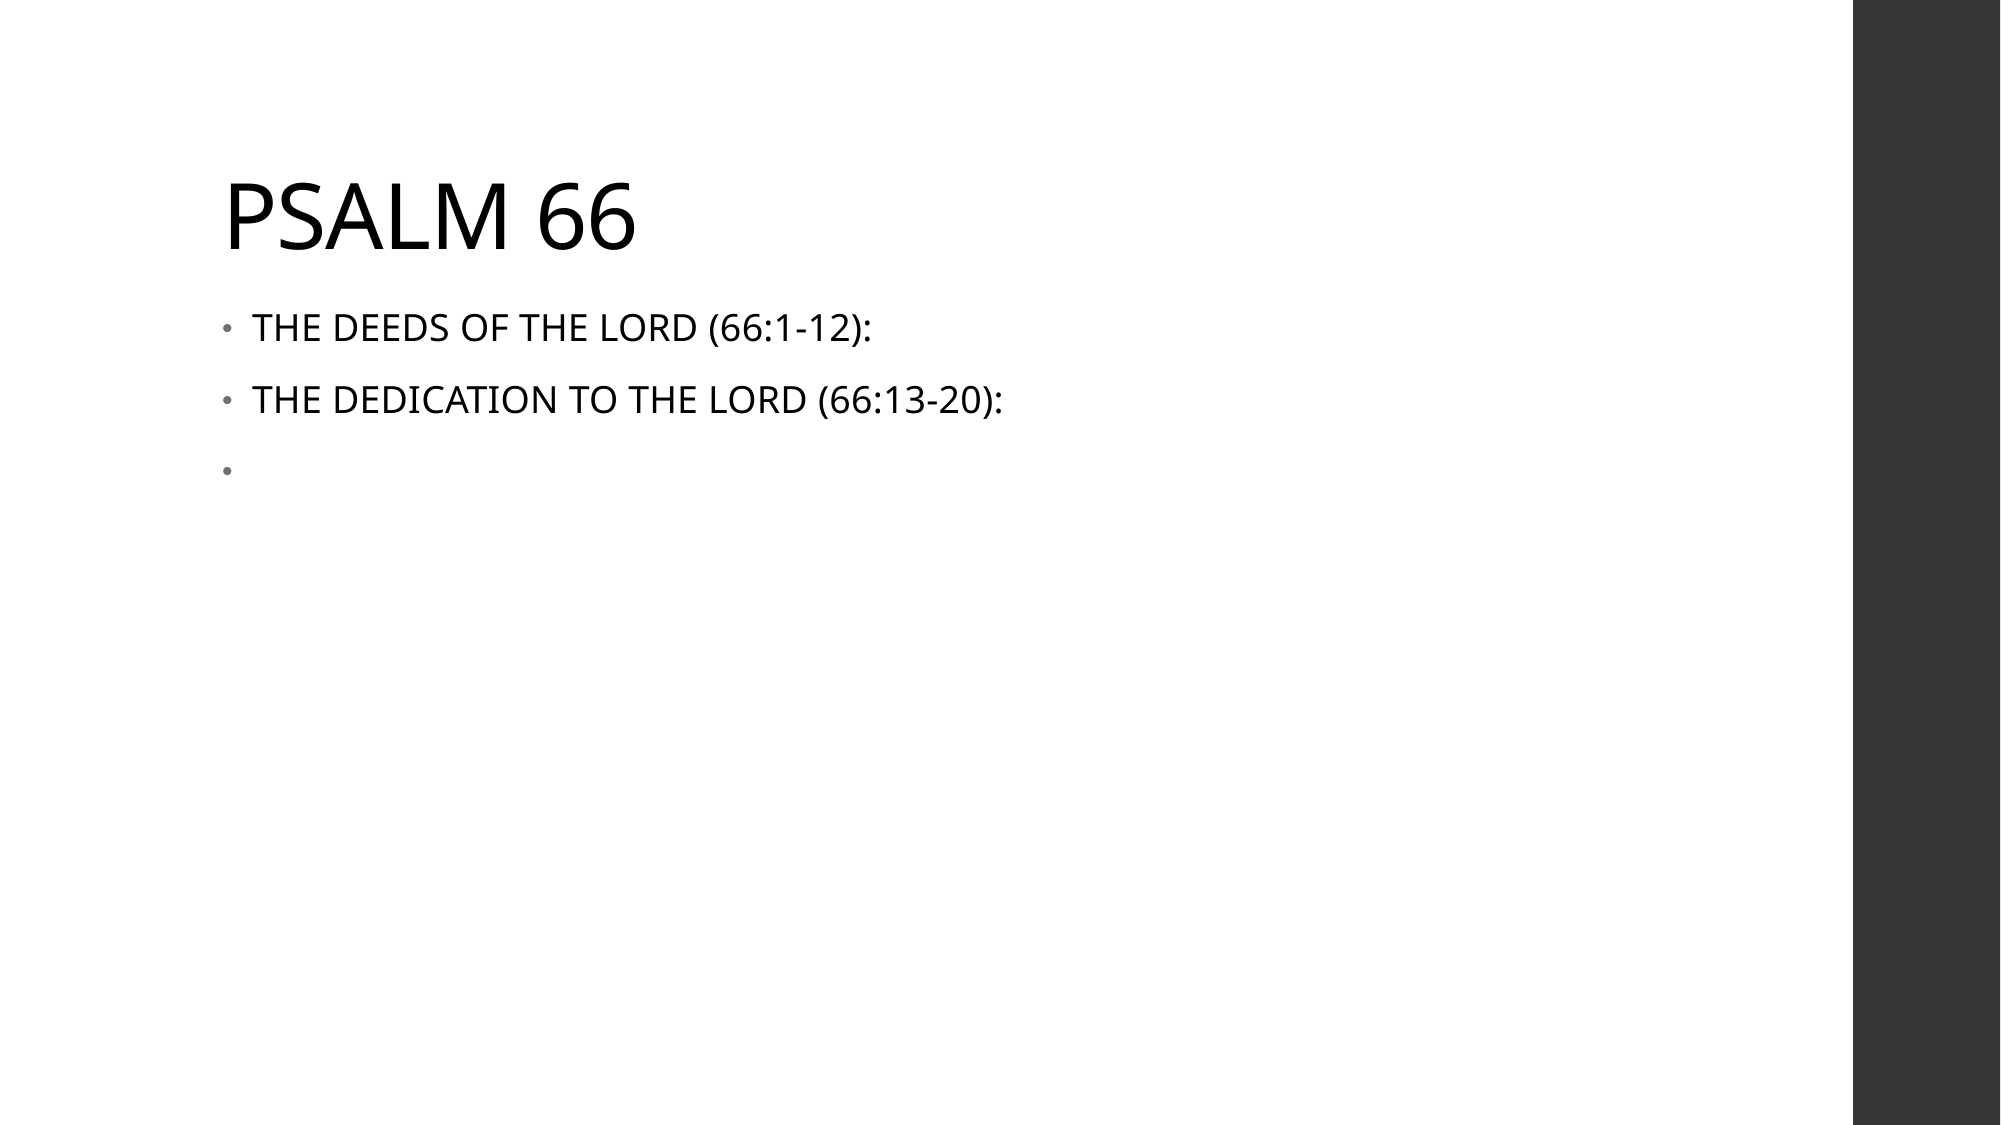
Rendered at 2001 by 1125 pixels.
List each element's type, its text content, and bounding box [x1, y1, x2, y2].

title PSALM 66 [206, 60, 1797, 278]
list THE DEEDS OF THE LORD (66:1-12): THE DEDICATION TO THE LORD (66:13-20): [206, 299, 1617, 1014]
